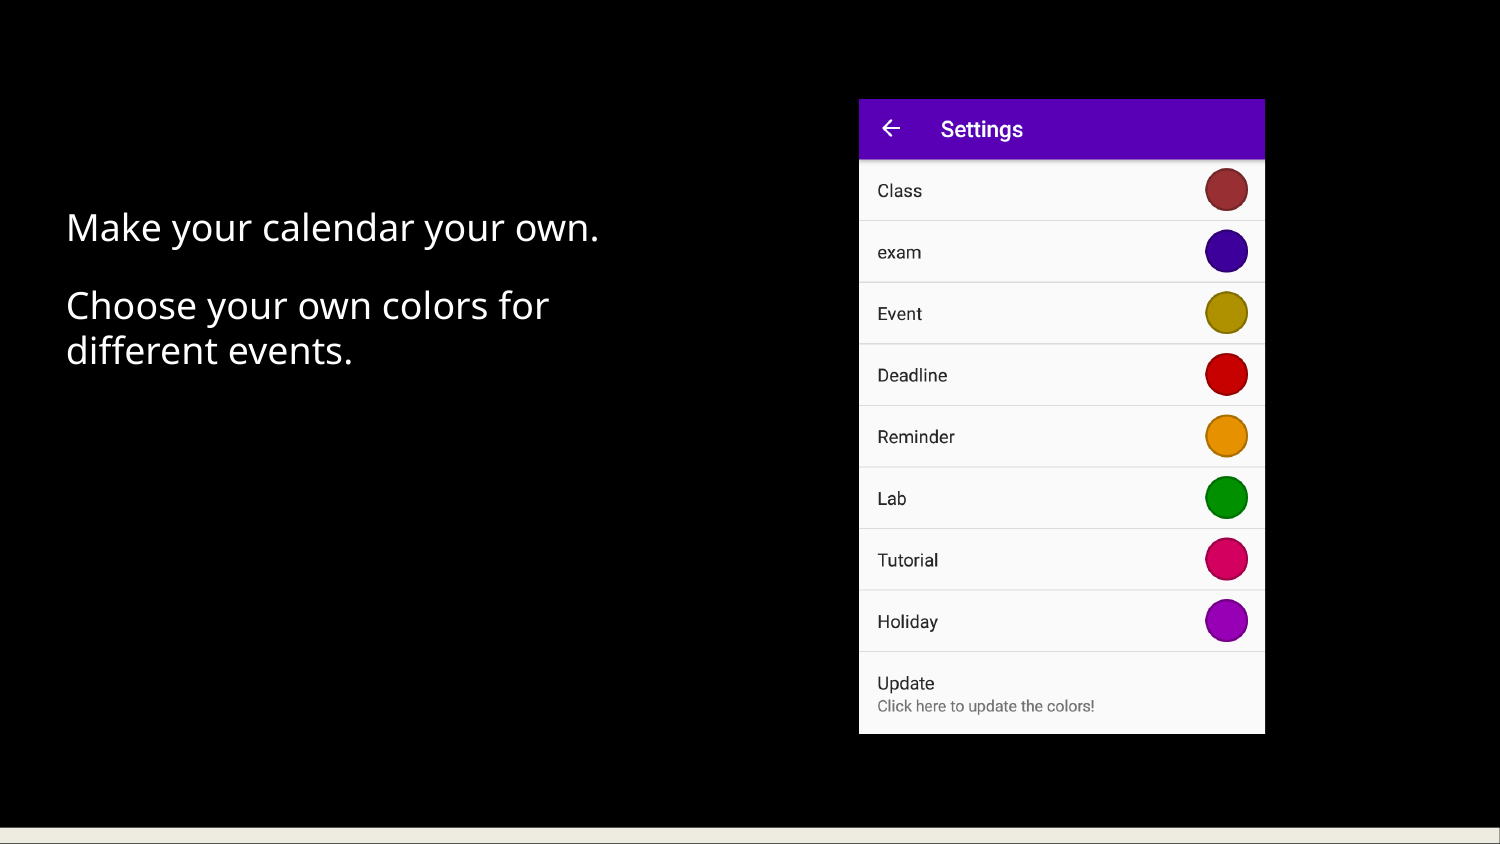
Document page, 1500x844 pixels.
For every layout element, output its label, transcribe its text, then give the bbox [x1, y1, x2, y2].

text_box Make your calendar your own. Choose your own colors for different events. [51, 188, 674, 750]
picture [859, 99, 1266, 734]
